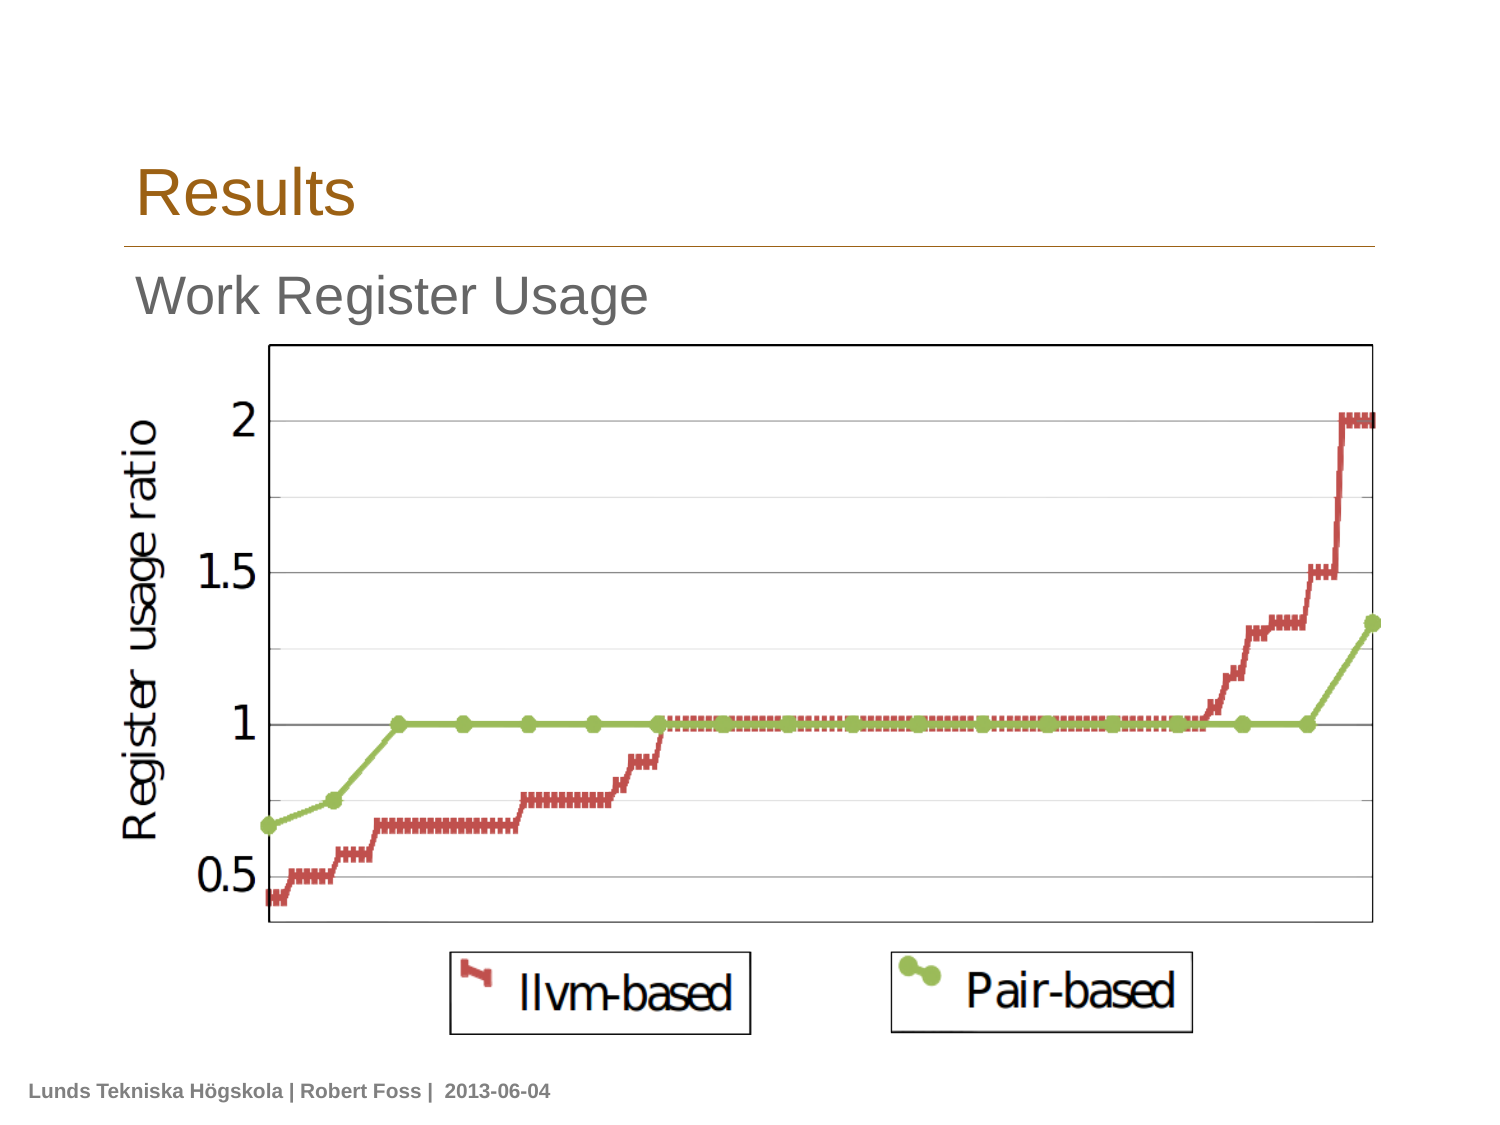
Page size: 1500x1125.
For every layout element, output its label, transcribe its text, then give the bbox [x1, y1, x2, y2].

title Work Register Usage [120, 239, 1035, 344]
title Results [120, 120, 1500, 258]
picture [120, 344, 1381, 1036]
